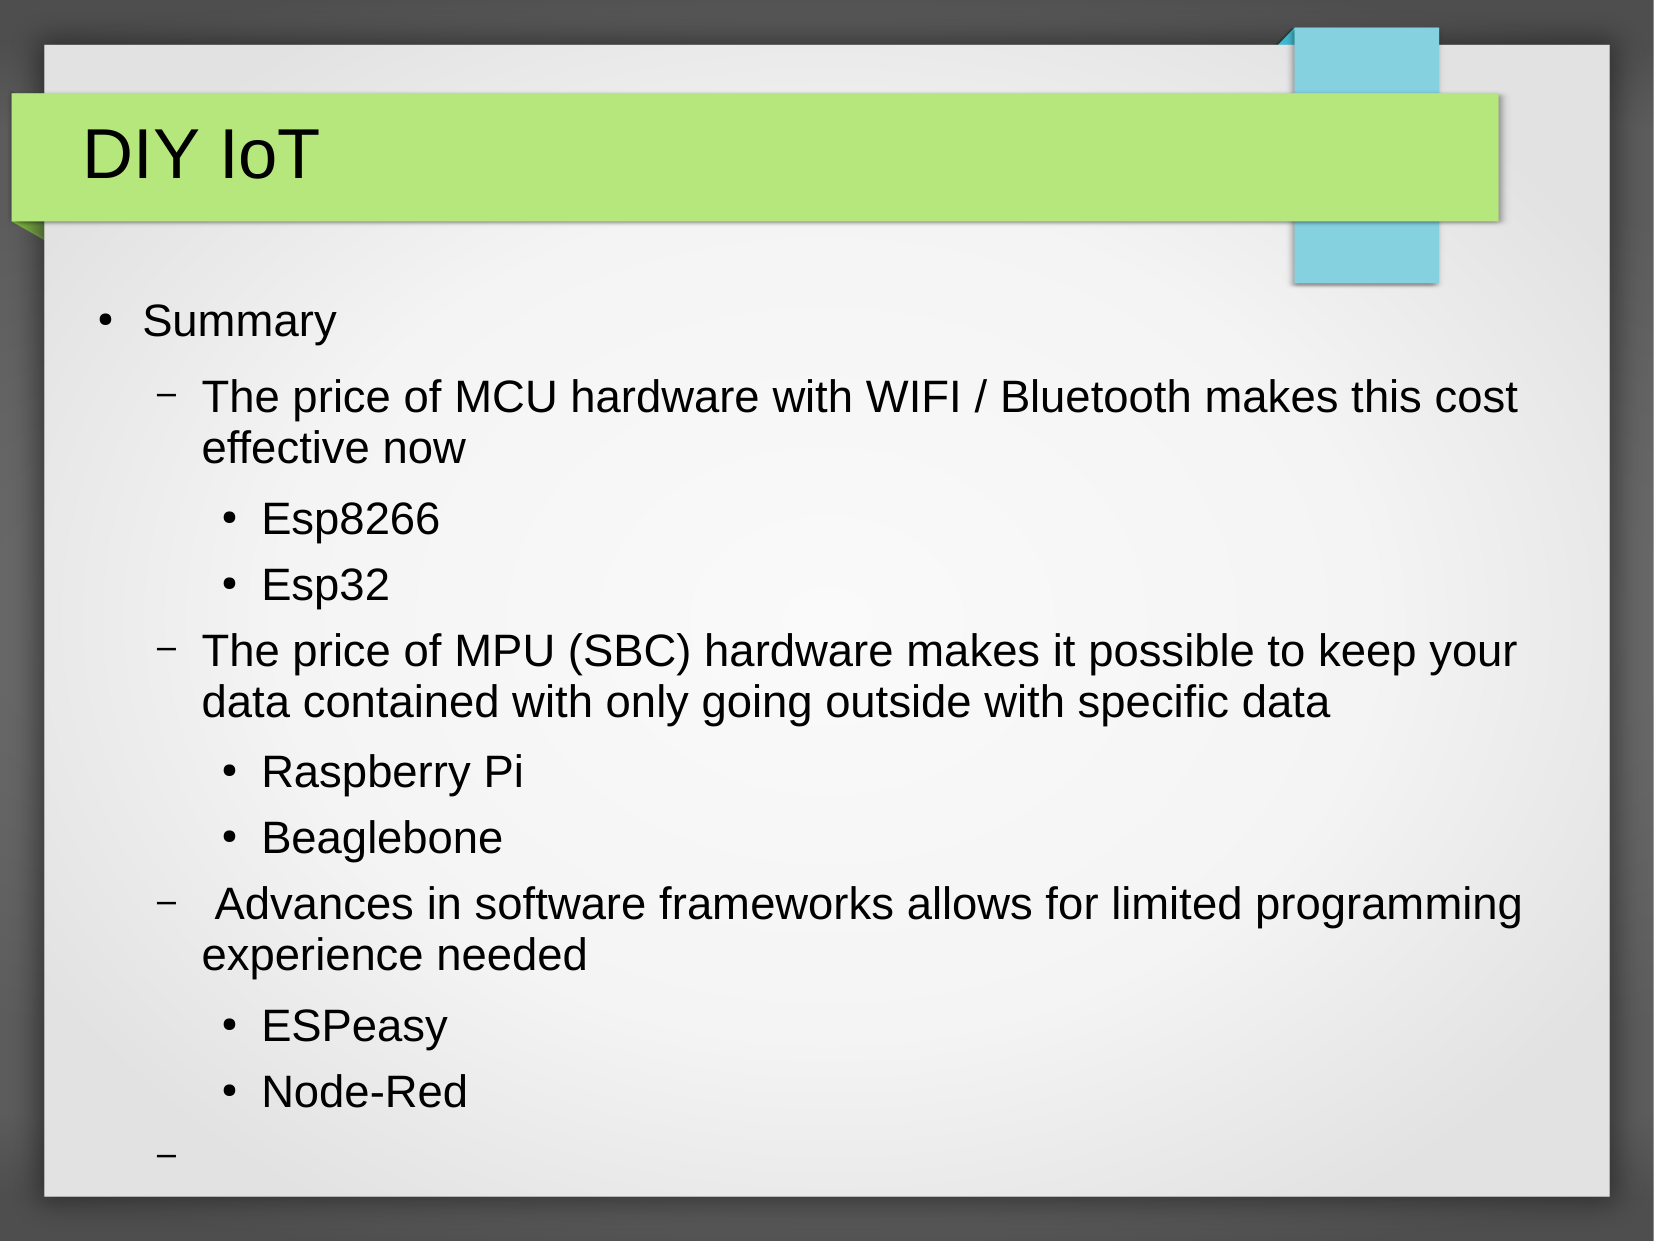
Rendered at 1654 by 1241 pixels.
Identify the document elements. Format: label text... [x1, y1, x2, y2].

picture [0, 0, 1654, 1241]
title DIY IoT [82, 94, 1264, 213]
list Summary The price of MCU hardware with WIFI / Bluetooth makes this cost effective now Esp8266 Esp32 The price of MPU (SBC) hardware makes it possible to keep your data contained with only going outside with specific data Raspberry Pi Beaglebone Advances in software frameworks allows for limited programming experience needed ESPeasy Node-Red [82, 295, 1571, 1126]
